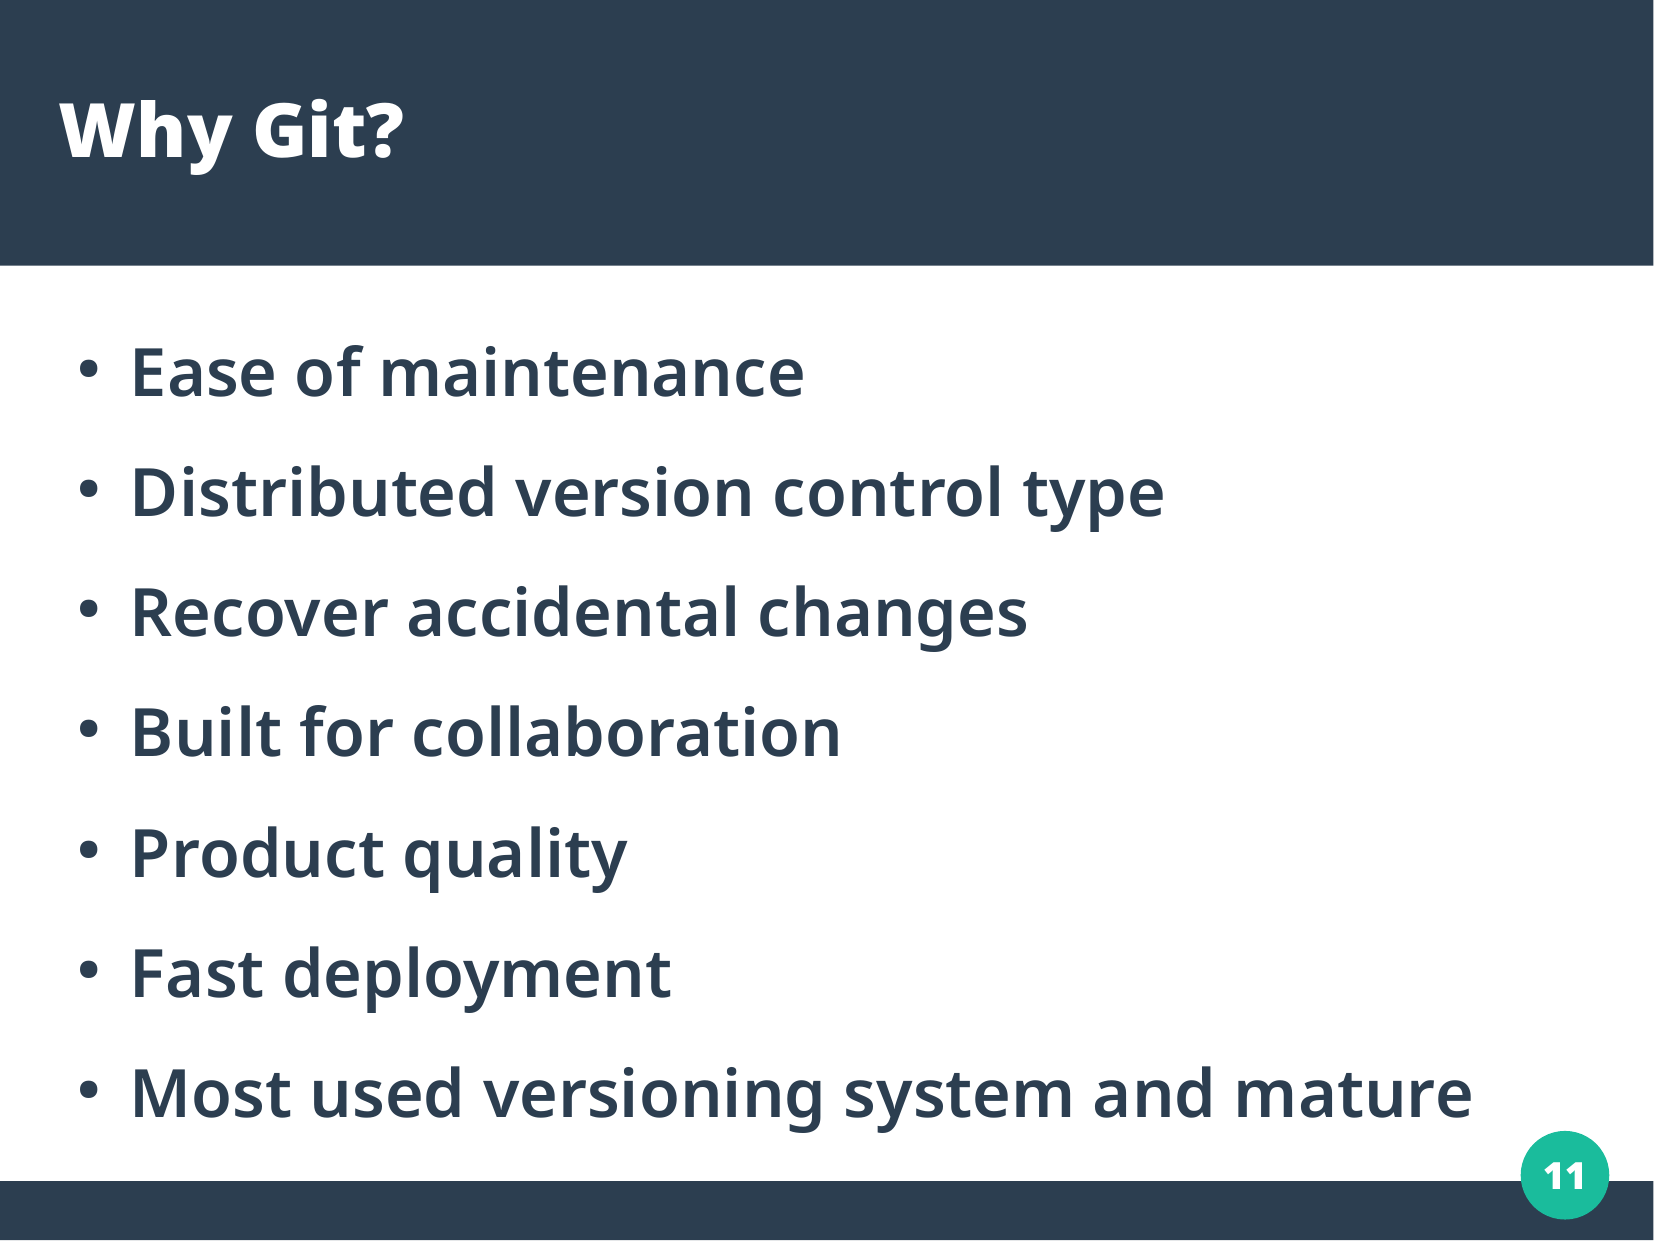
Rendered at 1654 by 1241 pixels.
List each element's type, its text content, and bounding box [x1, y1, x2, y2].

list Ease of maintenance Distributed version control type Recover accidental changes Built for collaboration Product quality Fast deployment Most used versioning system and mature [59, 324, 1595, 1152]
title Why Git? [59, 49, 1595, 207]
